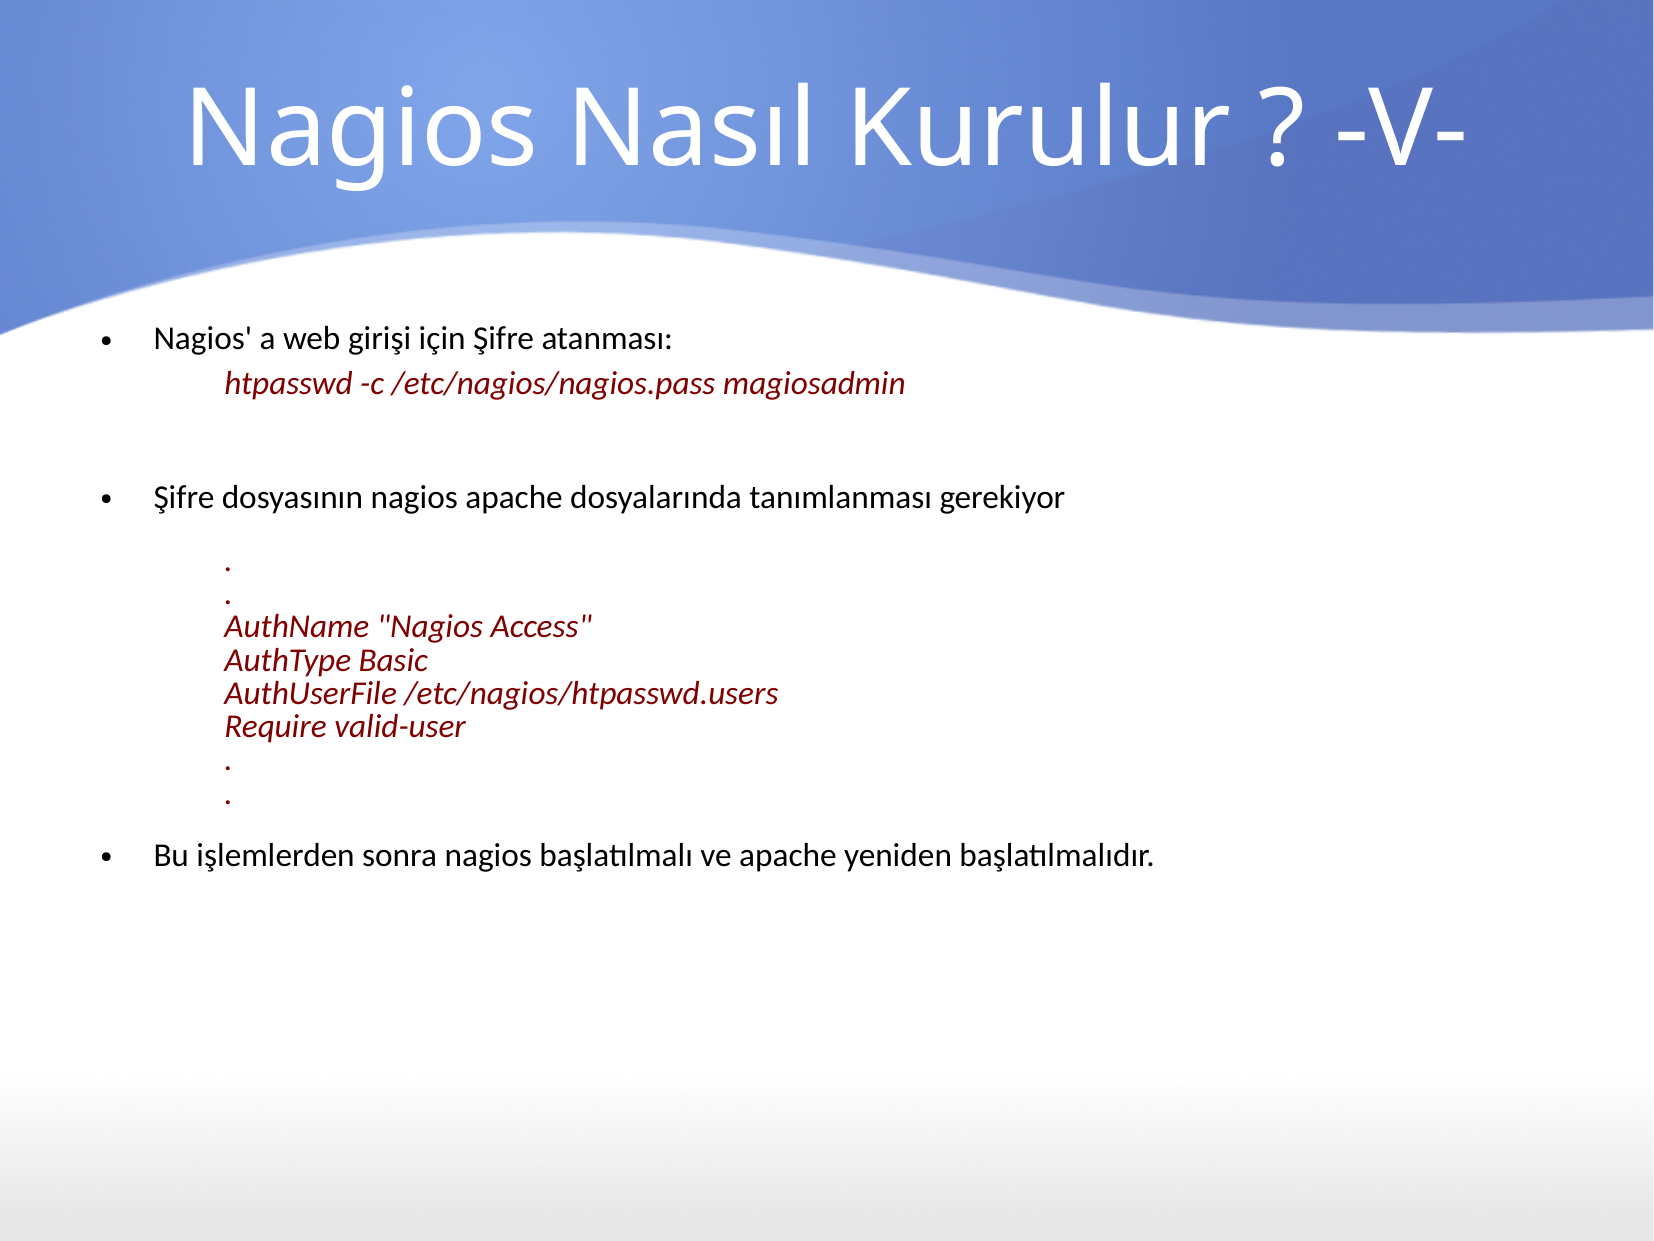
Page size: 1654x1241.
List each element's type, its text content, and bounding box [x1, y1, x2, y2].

list Nagios' a web girişi için Şifre atanması: htpasswd -c /etc/nagios/nagios.pass magiosadmin Şifre dosyasının nagios apache dosyalarında tanımlanması gerekiyor . . AuthName "Nagios Access" AuthType Basic AuthUserFile /etc/nagios/htpasswd.users Require valid-user . . Bu işlemlerden sonra nagios başlatılmalı ve apache yeniden başlatılmalıdır. [82, 324, 1571, 1182]
title Nagios Nasıl Kurulur ? -V- [82, 19, 1571, 228]
picture [0, 0, 1654, 1241]
